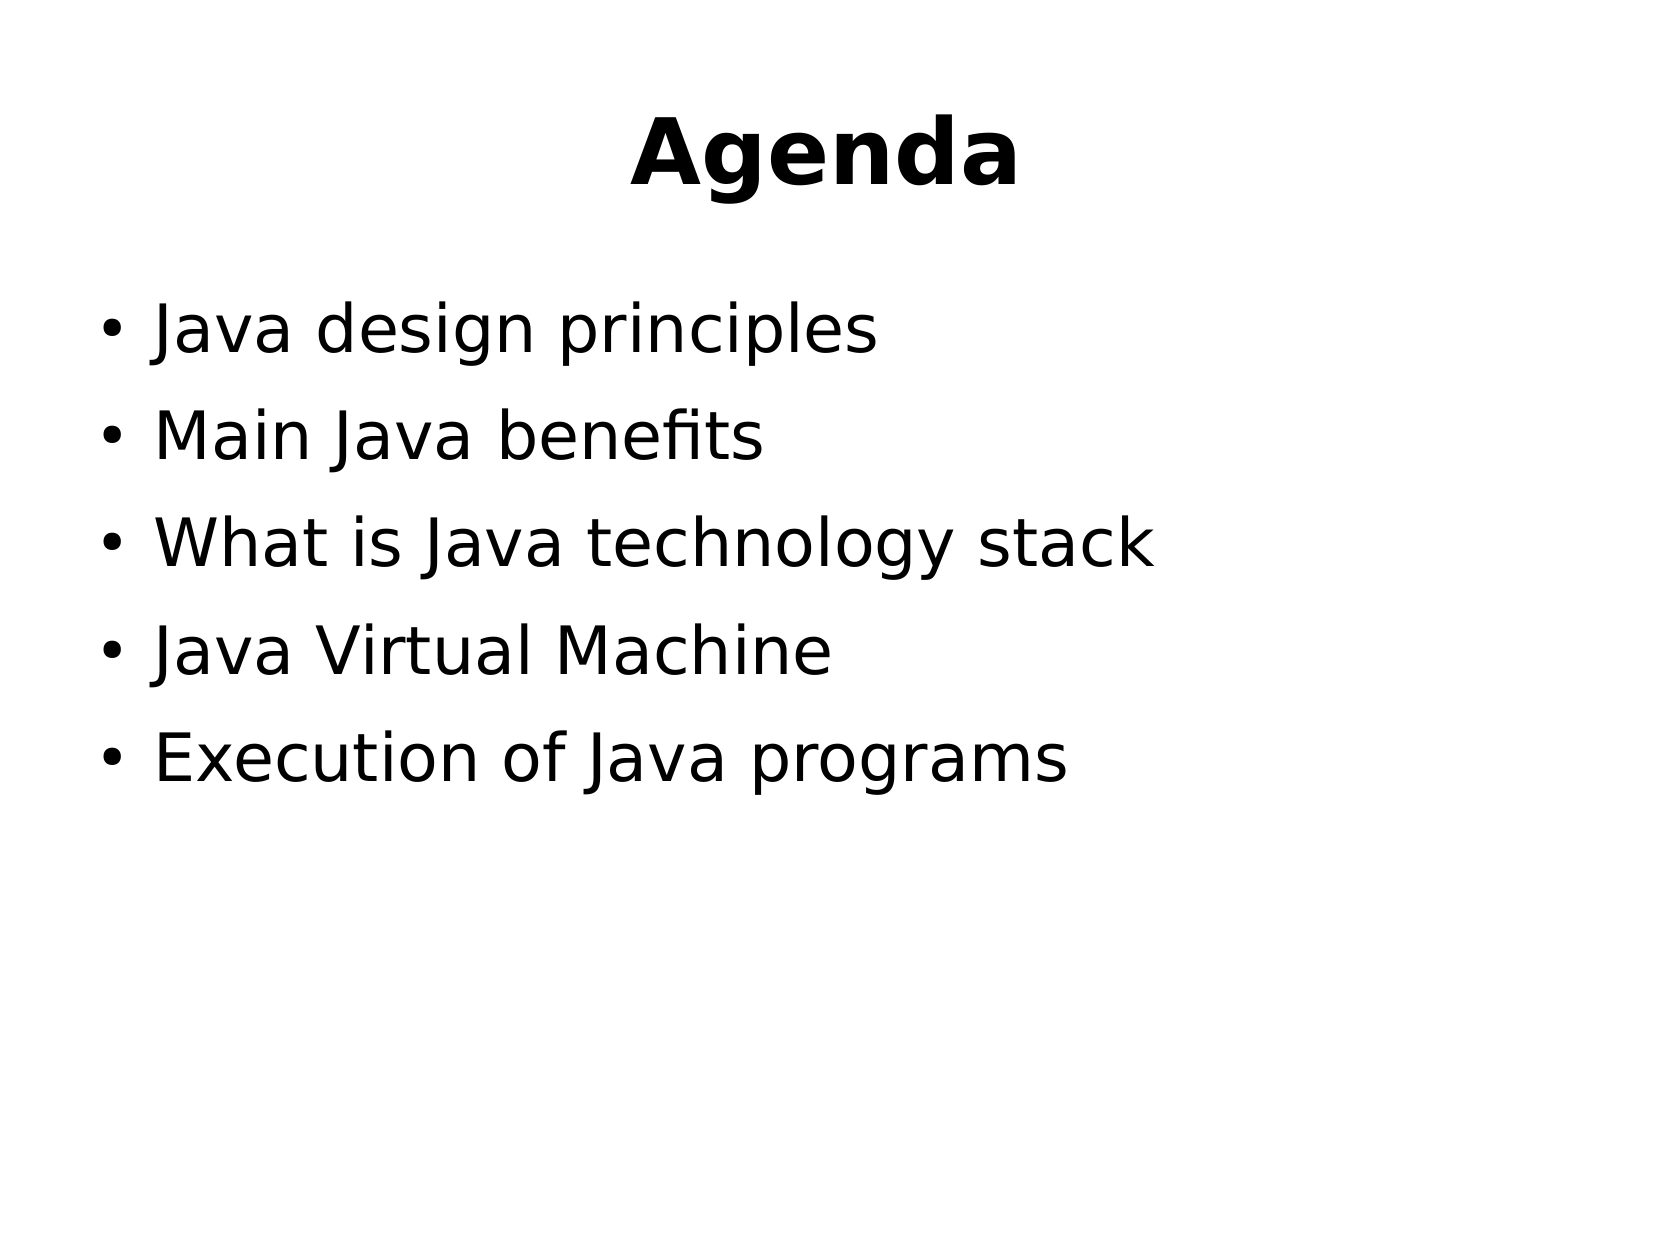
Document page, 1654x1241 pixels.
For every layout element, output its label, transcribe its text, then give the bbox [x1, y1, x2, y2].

list Java design principles Main Java benefits What is Java technology stack Java Virtual Machine Execution of Java programs [82, 290, 1571, 1010]
title Agenda [82, 49, 1571, 257]
